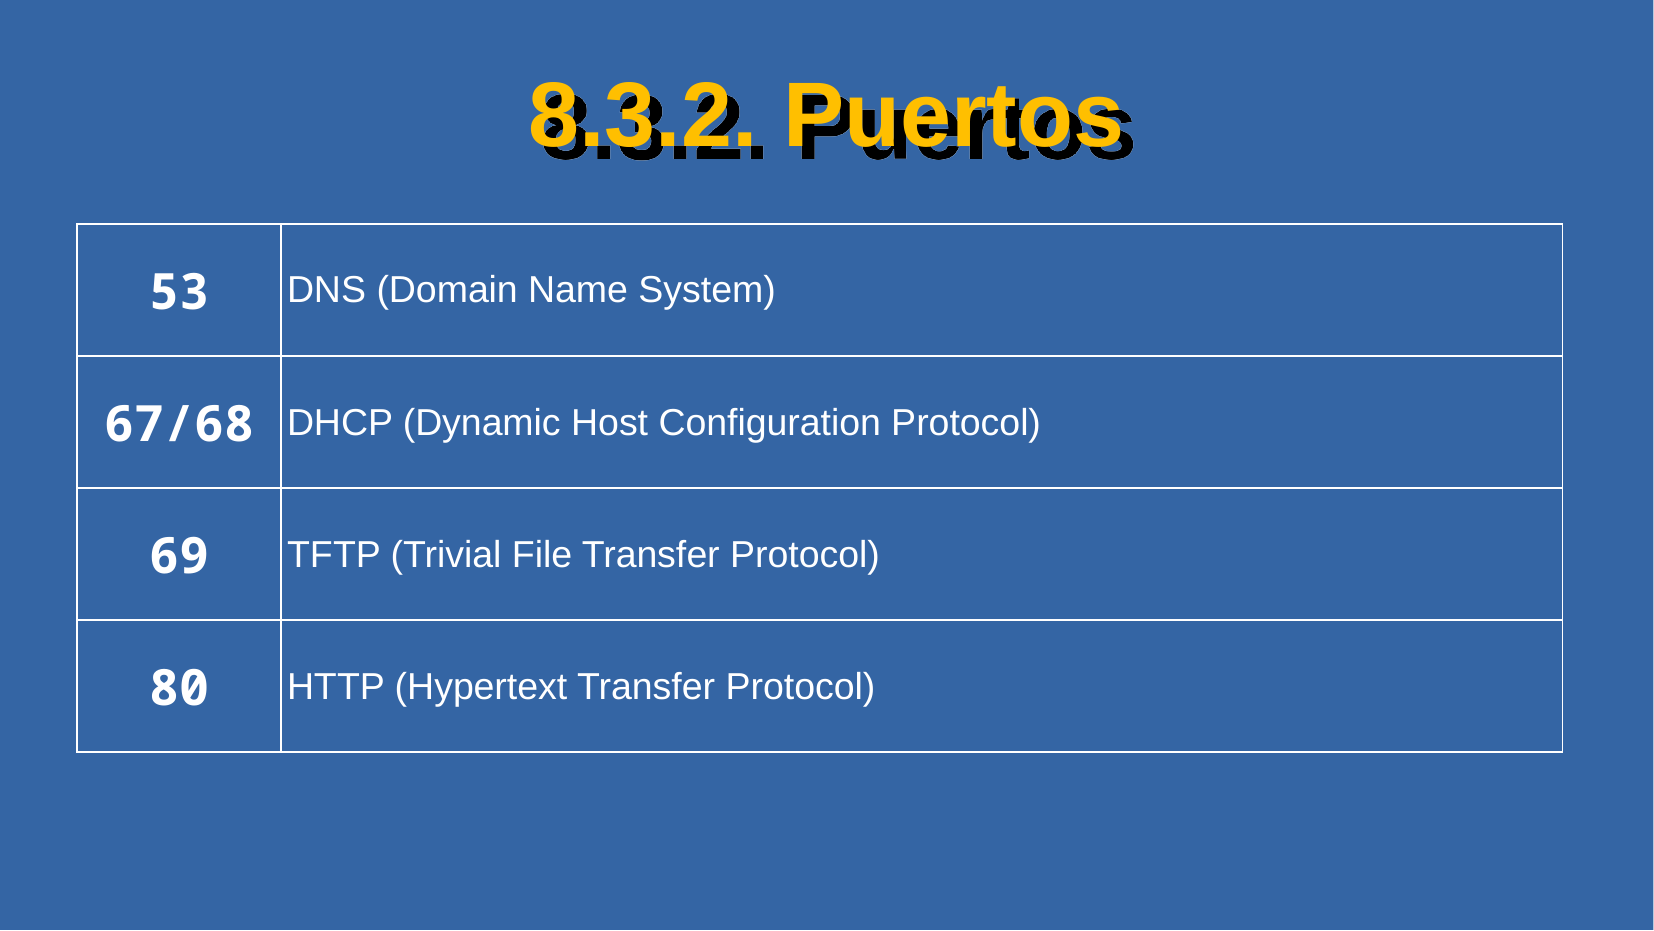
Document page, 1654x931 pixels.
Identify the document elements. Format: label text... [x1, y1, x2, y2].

table_header 53 [78, 225, 280, 355]
table_cell DHCP (Dynamic Host Configuration Protocol) [282, 357, 1562, 487]
table_header DNS (Domain Name System) [282, 225, 1562, 355]
table_cell HTTP (Hypertext Transfer Protocol) [282, 621, 1562, 751]
table_cell 69 [78, 489, 280, 619]
table_cell 80 [78, 621, 280, 751]
title 8.3.2. Puertos [82, 37, 1571, 193]
table_cell TFTP (Trivial File Transfer Protocol) [282, 489, 1562, 619]
table_cell 67/68 [78, 357, 280, 487]
